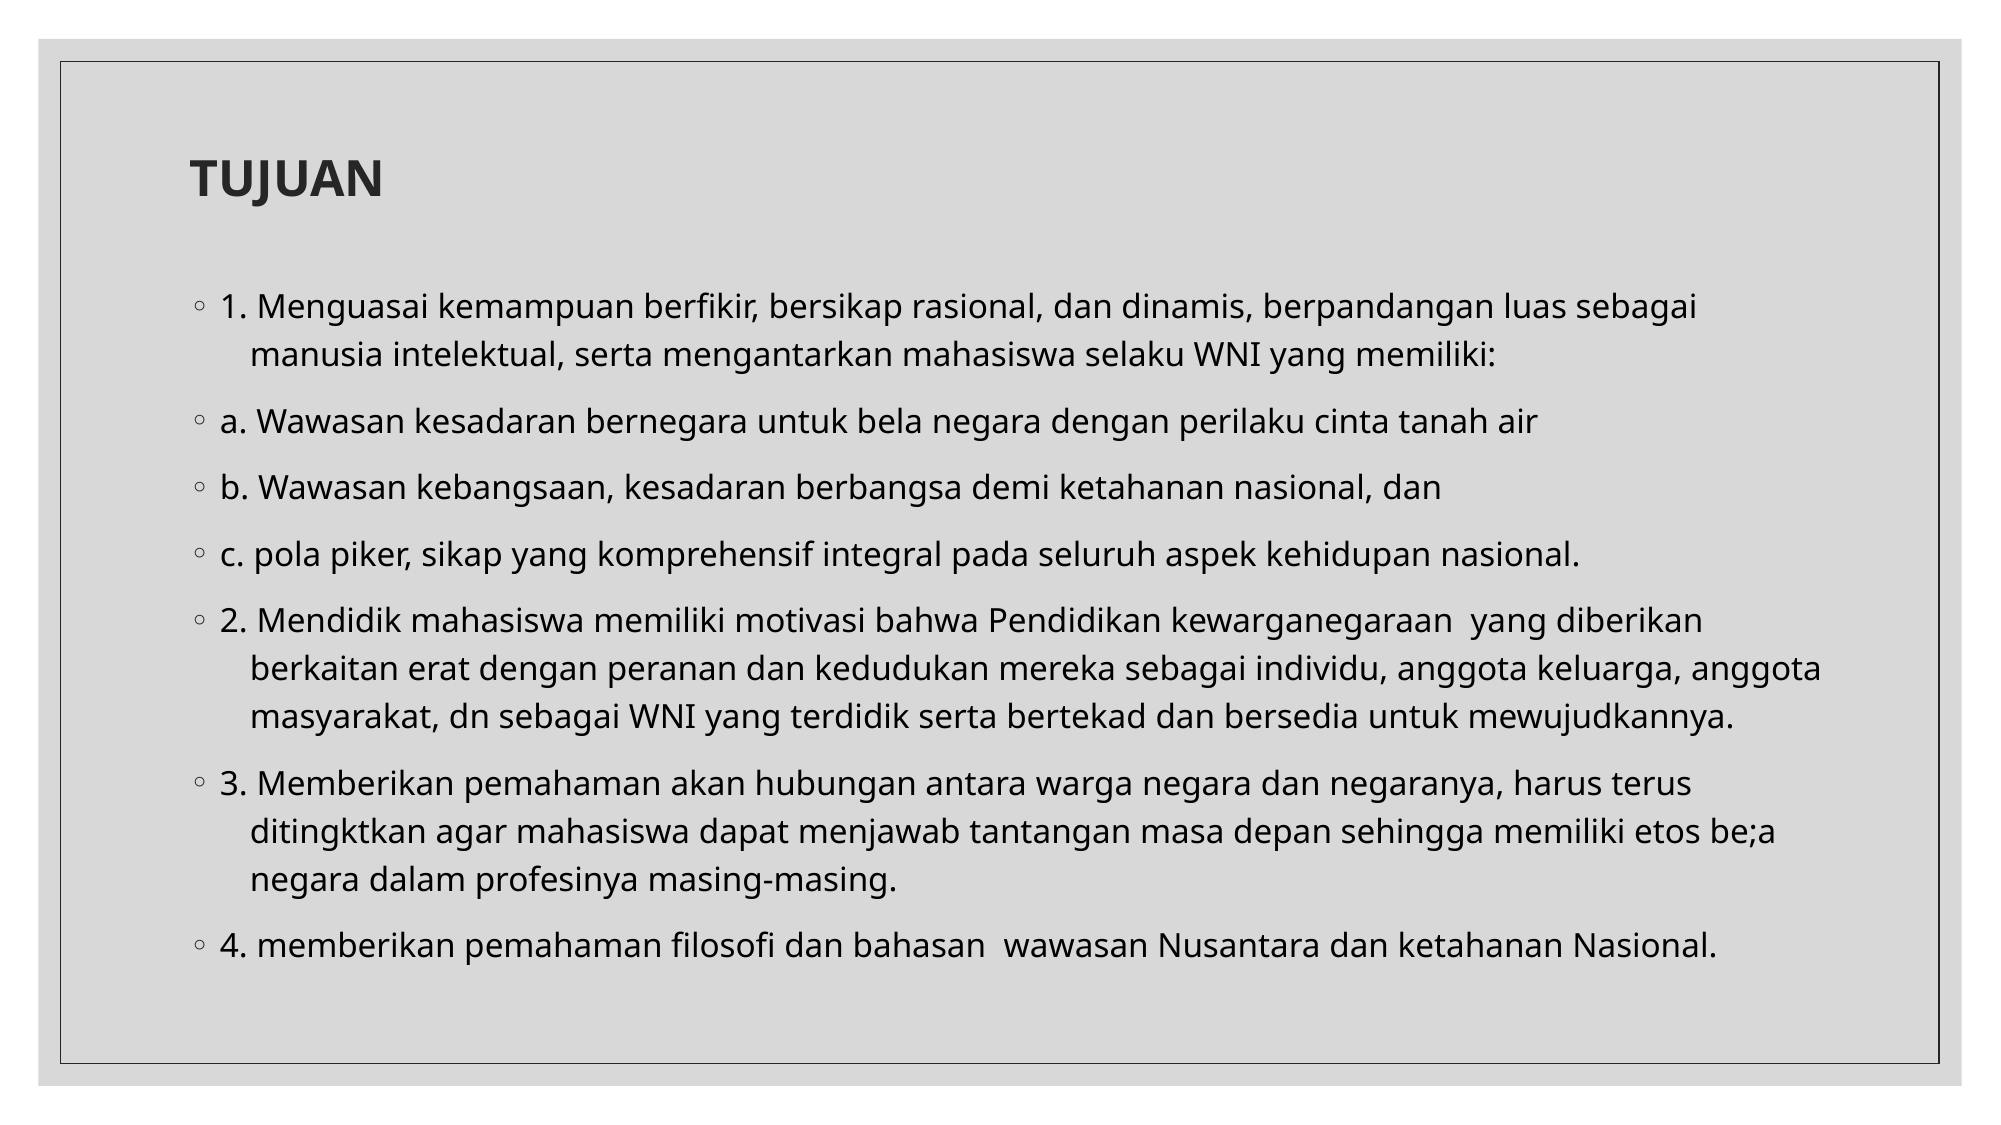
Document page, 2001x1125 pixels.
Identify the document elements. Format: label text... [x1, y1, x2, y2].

title TUJUAN [174, 105, 1825, 256]
list 1. Menguasai kemampuan berfikir, bersikap rasional, dan dinamis, berpandangan luas sebagai manusia intelektual, serta mengantarkan mahasiswa selaku WNI yang memiliki: a. Wawasan kesadaran bernegara untuk bela negara dengan perilaku cinta tanah air b. Wawasan kebangsaan, kesadaran berbangsa demi ketahanan nasional, dan c. pola piker, sikap yang komprehensif integral pada seluruh aspek kehidupan nasional. 2. Mendidik mahasiswa memiliki motivasi bahwa Pendidikan kewarganegaraan yang diberikan berkaitan erat dengan peranan dan kedudukan mereka sebagai individu, anggota keluarga, anggota masyarakat, dn sebagai WNI yang terdidik serta bertekad dan bersedia untuk mewujudkannya. 3. Memberikan pemahaman akan hubungan antara warga negara dan negaranya, harus terus ditingktkan agar mahasiswa dapat menjawab tantangan masa depan sehingga memiliki etos be;a negara dalam profesinya masing-masing. 4. memberikan pemahaman filosofi dan bahasan wawasan Nusantara dan ketahanan Nasional. [174, 270, 1844, 977]
